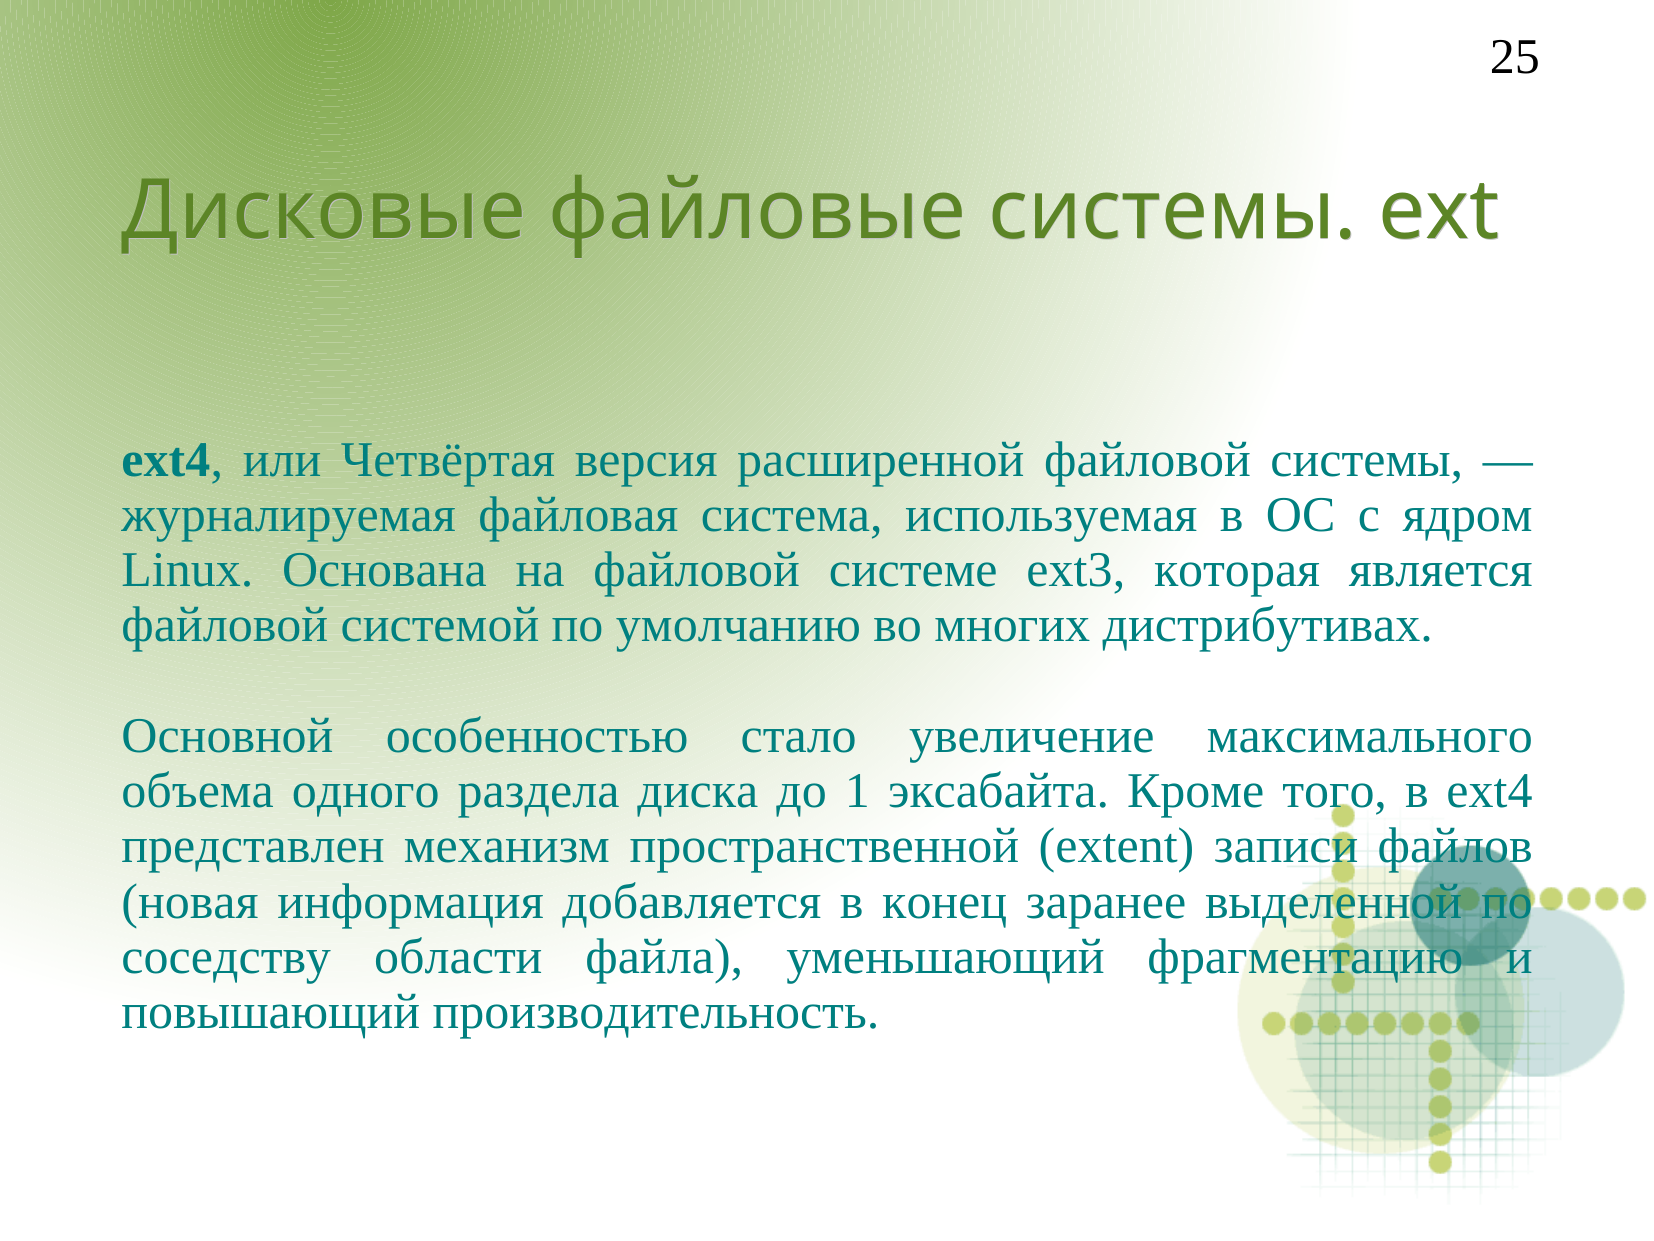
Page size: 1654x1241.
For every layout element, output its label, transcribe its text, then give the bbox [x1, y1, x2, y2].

picture [1224, 792, 1654, 1211]
title Дисковые файловые системы. ext [121, 102, 1534, 311]
text_box <номер> [1500, 29, 1654, 89]
subtitle ext4, или Четвёртая версия расширенной файловой системы, — журналируемая файловая система, используемая в ОС с ядром Linux. Основана на файловой системе ext3, которая является файловой системой по умолчанию во многих дистрибутивах. Основной особенностью стало увеличение максимального объема одного раздела диска до 1 эксабайта. Кроме того, в ext4 представлен механизм пространственной (extent) записи файлов (новая информация добавляется в конец заранее выделенной по соседству области файла), уменьшающий фрагментацию и повышающий производительность. [121, 344, 1534, 1127]
